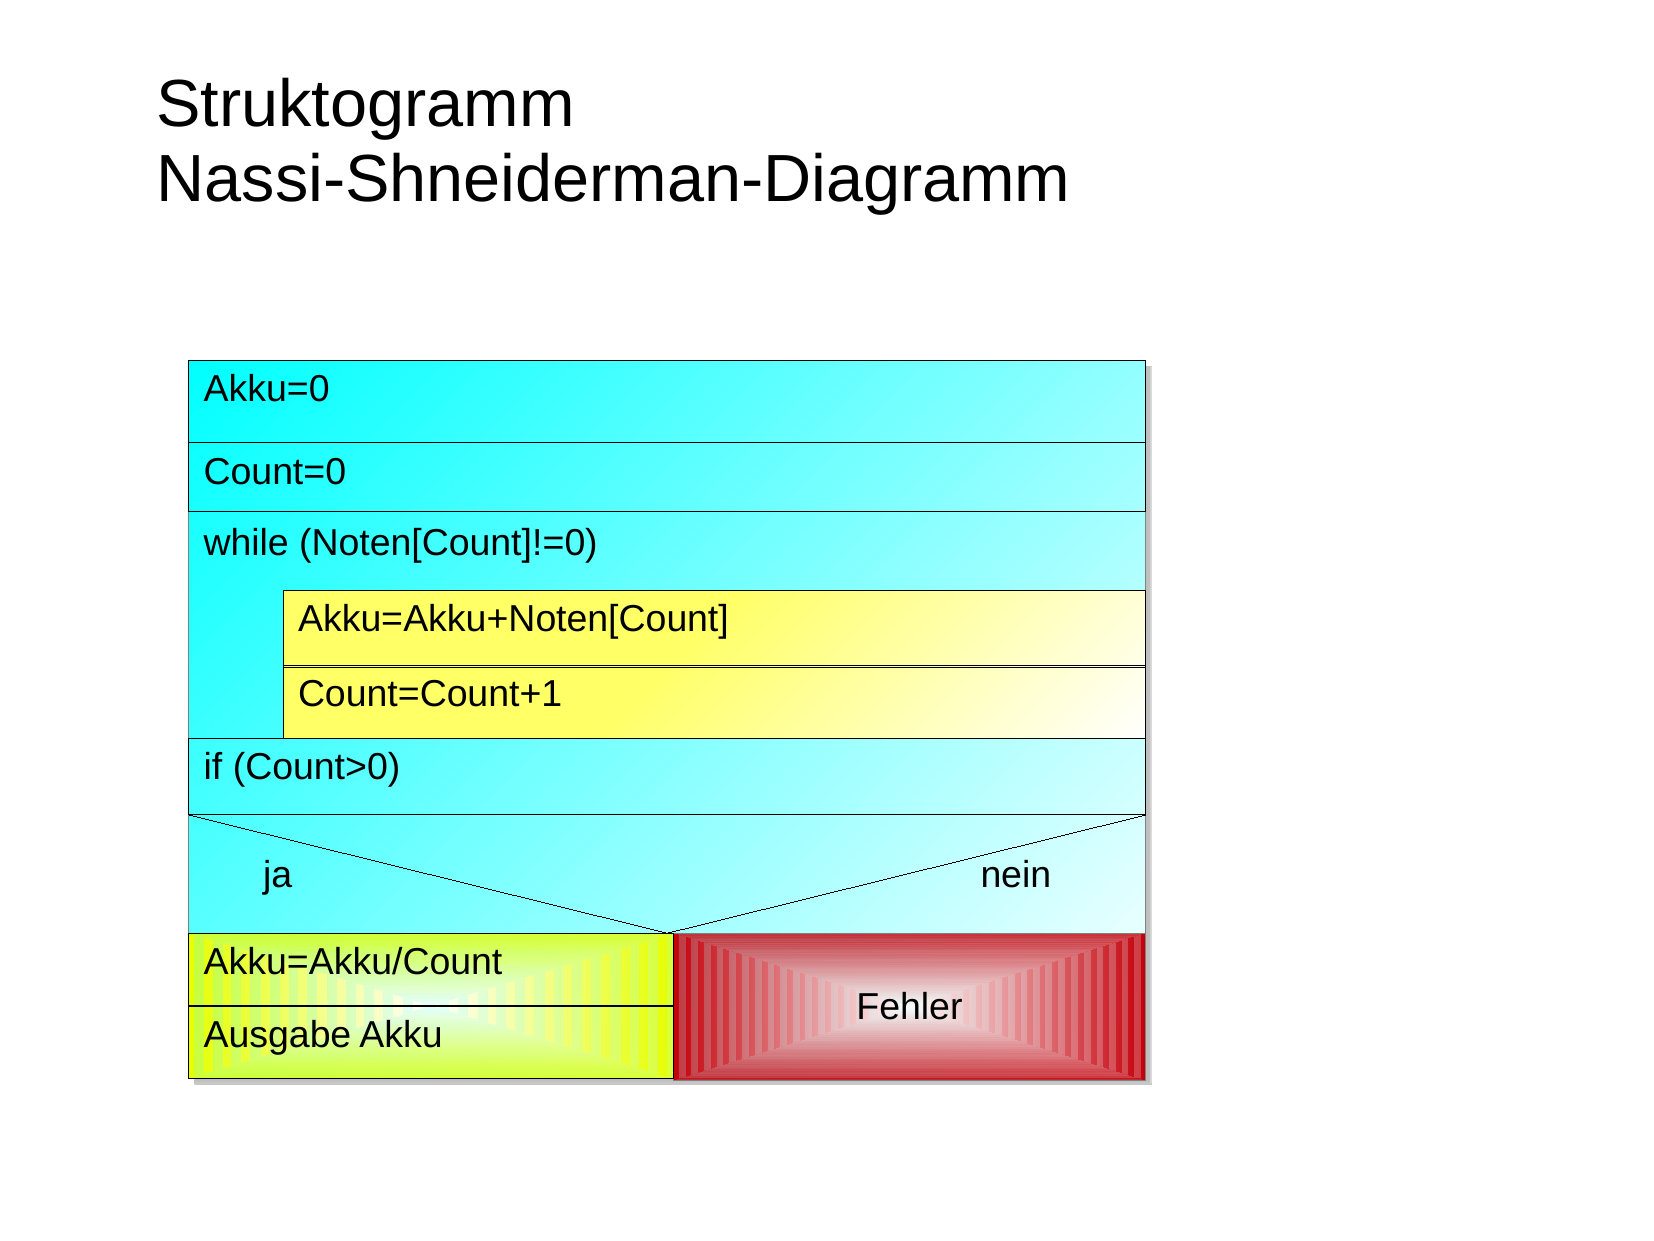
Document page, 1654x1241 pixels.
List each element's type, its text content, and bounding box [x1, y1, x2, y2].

text_box nein [962, 844, 1069, 904]
text_box [188, 591, 283, 738]
text_box Ausgabe Akku [188, 1005, 674, 1079]
text_box Akku=Akku/Count [188, 933, 674, 1005]
text_box Fehler [673, 933, 1146, 1081]
text_box while (Noten[Count]!=0) [188, 513, 1146, 591]
text_box Struktogramm Nassi-Shneiderman-Diagramm [141, 59, 1501, 232]
text_box Akku=0 [188, 360, 1146, 442]
text_box Count=Count+1 [283, 665, 1146, 738]
text_box ja [224, 844, 331, 904]
text_box if (Count>0) [188, 738, 1146, 814]
text_box [188, 814, 1146, 933]
text_box Akku=Akku+Noten[Count] [283, 590, 1146, 665]
text_box Count=0 [188, 442, 1146, 512]
